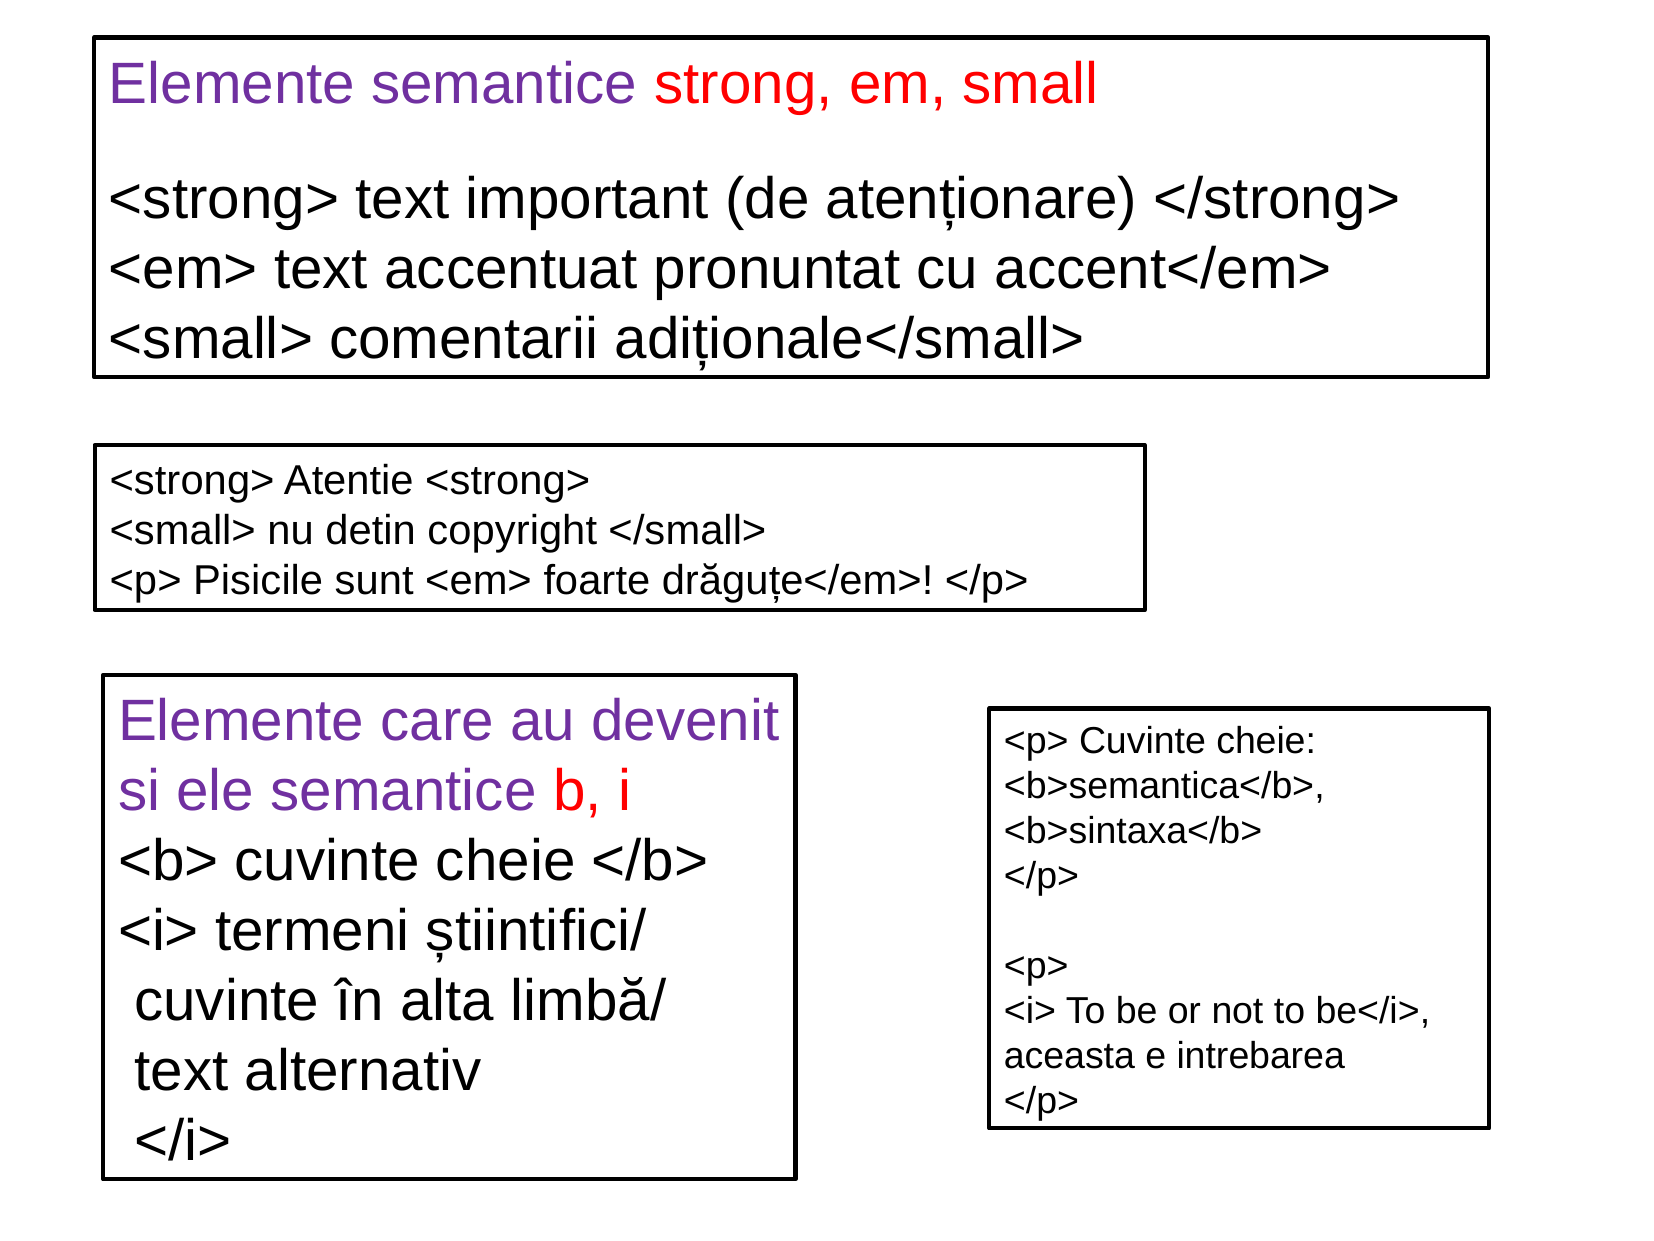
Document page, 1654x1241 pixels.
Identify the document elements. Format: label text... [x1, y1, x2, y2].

text_box <strong> Atentie <strong> <small> nu detin copyright </small> <p> Pisicile sunt <em> foarte drăguțe</em>! </p> [94, 445, 1145, 610]
text_box <p> Cuvinte cheie: <b>semantica</b>, <b>sintaxa</b> </p> <p> <i> To be or not to be</i>, aceasta e intrebarea </p> [989, 708, 1490, 1129]
text_box Elemente semantice strong, em, small <strong> text important (de atenționare) </strong> <em> text accentuat pronuntat cu accent</em> <small> comentarii adiționale</small> [94, 37, 1489, 378]
text_box Elemente care au devenit si ele semantice b, i <b> cuvinte cheie </b> <i> termeni știintifici/ cuvinte în alta limbă/ text alternativ </i> [103, 674, 796, 1180]
